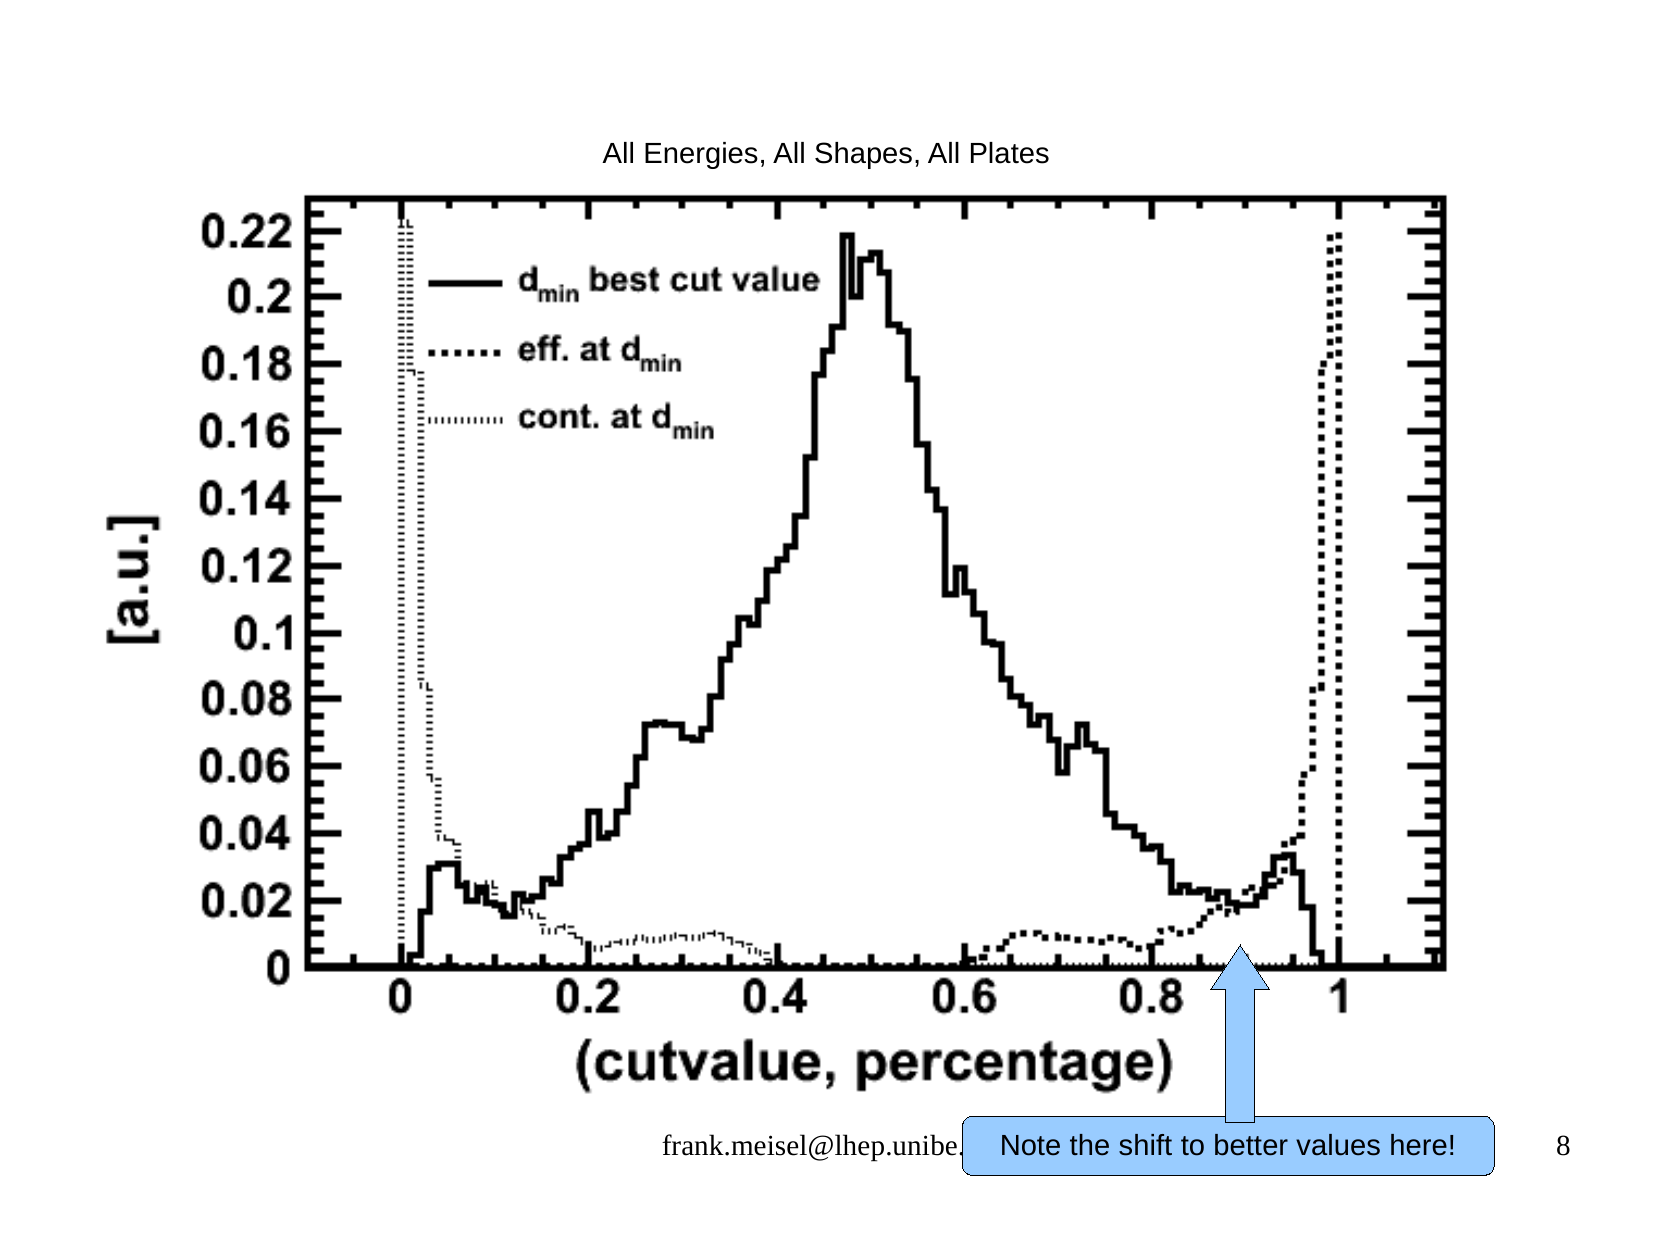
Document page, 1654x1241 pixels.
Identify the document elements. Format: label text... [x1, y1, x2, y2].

text_box Note the shift to better values here! [962, 1116, 1495, 1176]
text_box [1210, 944, 1270, 1123]
title All Energies, All Shapes, All Plates [82, 49, 1571, 257]
picture [81, 96, 1595, 1123]
